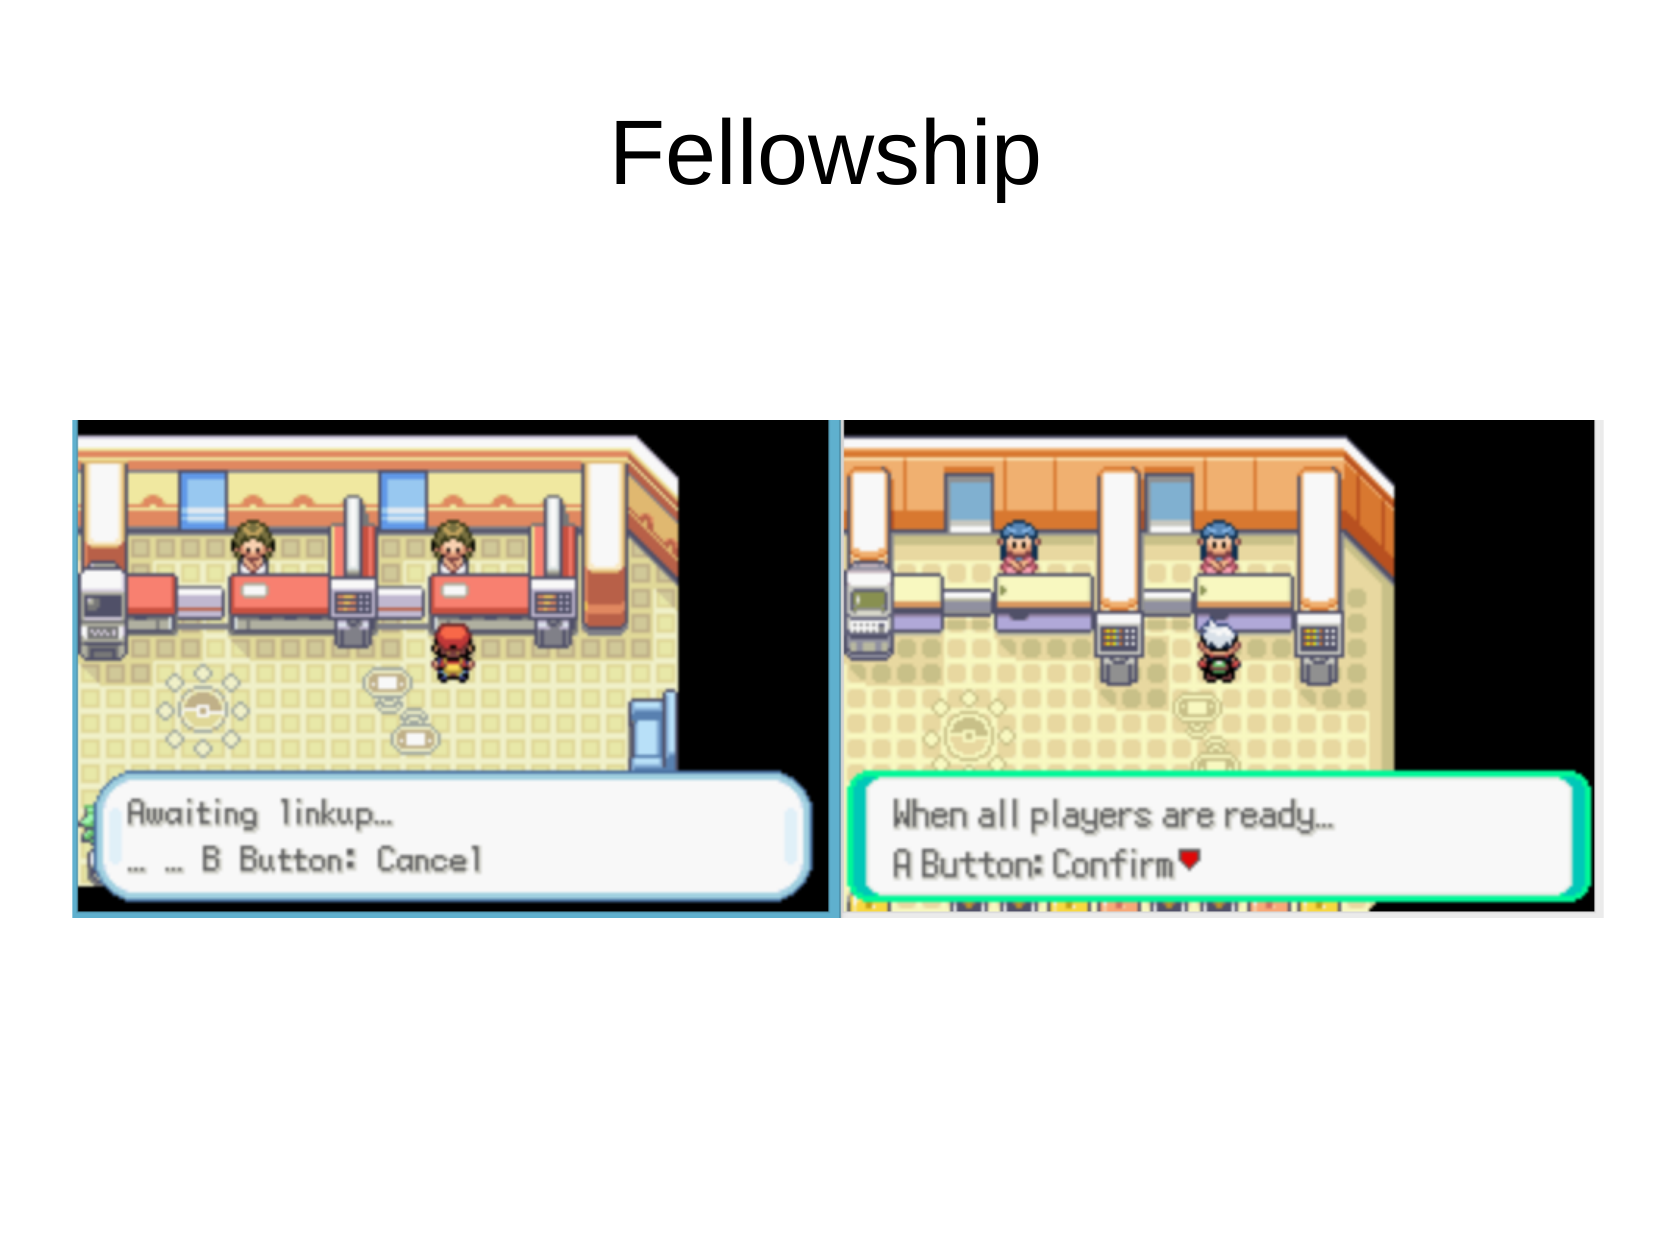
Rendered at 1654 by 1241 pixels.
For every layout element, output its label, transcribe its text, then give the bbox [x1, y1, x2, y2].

picture [72, 420, 1604, 918]
title Fellowship [82, 49, 1571, 257]
